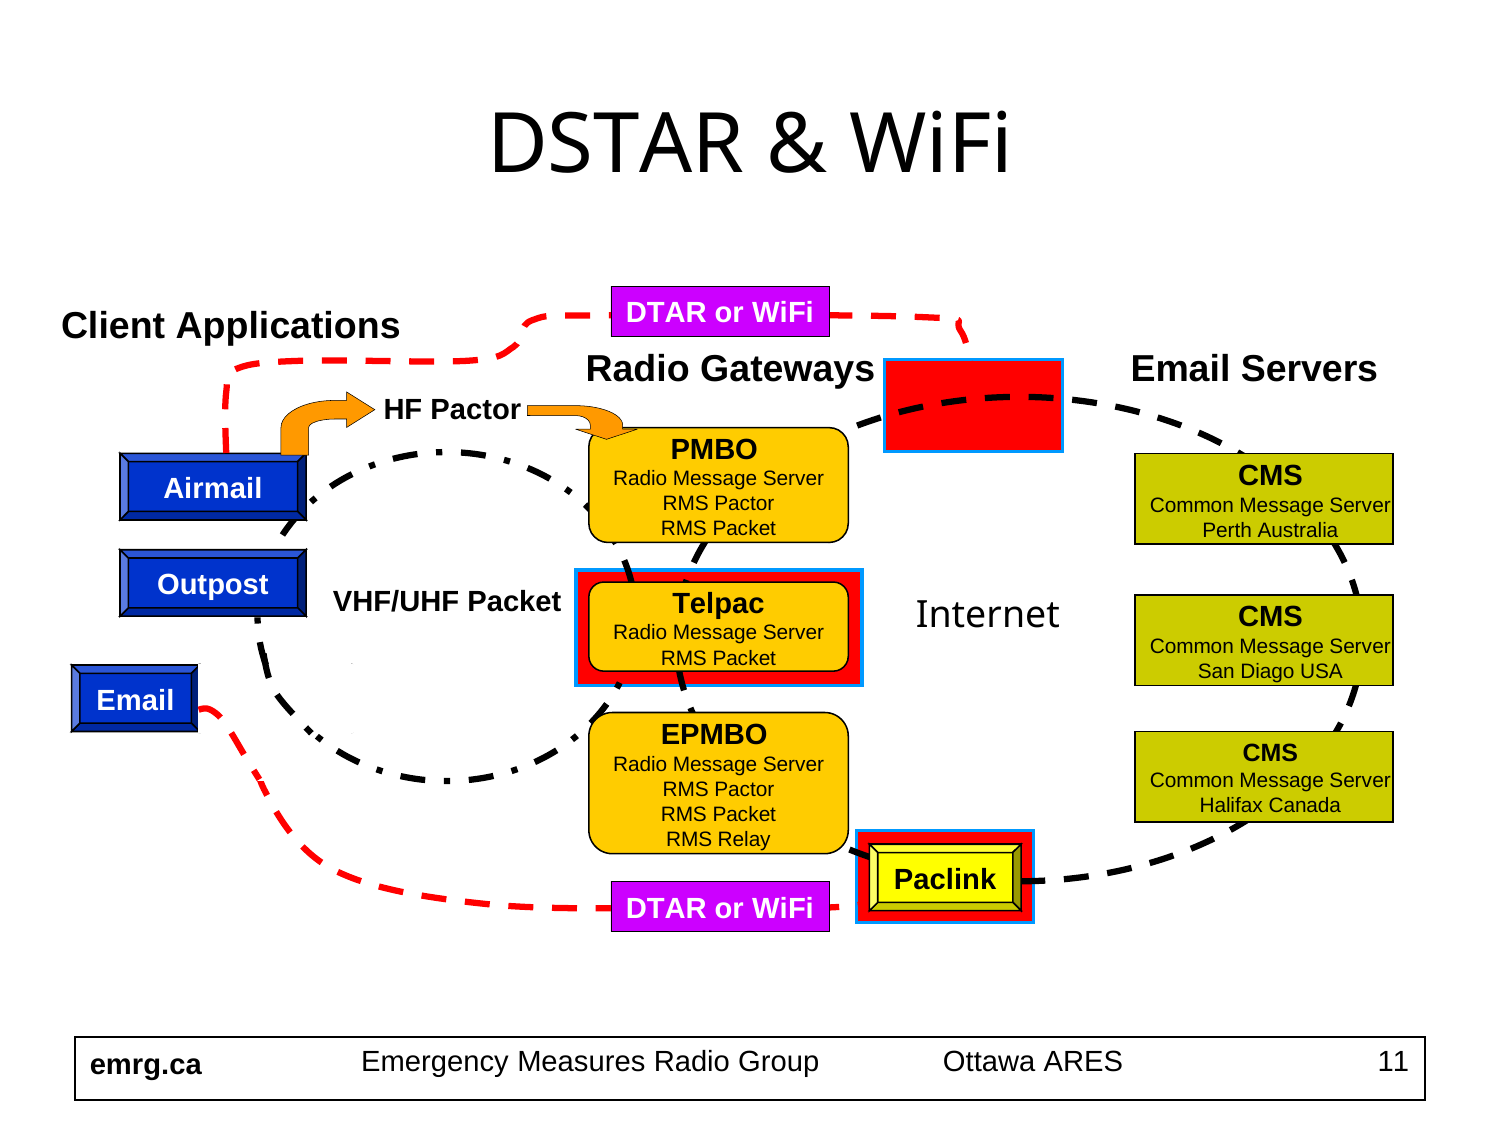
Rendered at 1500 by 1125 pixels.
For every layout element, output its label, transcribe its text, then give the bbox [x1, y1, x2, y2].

text_box Station 2 [121, 549, 305, 559]
text_box Email Servers [1062, 336, 1447, 398]
text_box DTAR or WiFi [610, 286, 829, 337]
text_box [527, 405, 638, 440]
text_box [589, 570, 627, 591]
text_box AGWPE [121, 453, 302, 462]
text_box CMS Common Message Server Perth Australia [1135, 453, 1393, 544]
text_box DSTAR & WiFi [75, 45, 1426, 233]
text_box Telpac Radio Message Server RMS Packet [588, 582, 849, 672]
text_box CMS Common Message Server San Diago USA [1135, 594, 1393, 686]
text_box [856, 856, 1034, 923]
text_box [856, 830, 1034, 878]
text_box Paclink [878, 853, 1012, 902]
text_box AGWPE [871, 844, 1020, 853]
text_box Airmail [129, 462, 297, 511]
text_box HF Pactor [368, 382, 537, 433]
text_box DTAR or WiFi [610, 881, 829, 932]
text_box VHF/UHF Packet [305, 539, 589, 626]
text_box Outpost [129, 559, 297, 607]
text_box [199, 665, 352, 781]
text_box [884, 359, 1063, 452]
text_box [632, 570, 862, 686]
text_box PMBO Radio Message Server RMS Pactor RMS Packet [588, 427, 849, 543]
text_box EPMBO Radio Message Server RMS Pactor RMS Packet RMS Relay [588, 712, 849, 854]
text_box Client Applications [38, 293, 424, 354]
text_box CMS Common Message Server Halifax Canada [1135, 731, 1393, 823]
text_box Email [80, 674, 191, 723]
text_box [576, 626, 679, 686]
text_box Radio Gateways [538, 336, 923, 398]
text_box Internet [901, 581, 1076, 643]
text_box VA3OCE@winlink.org VA3OCE - DEMO2 VA3OCE [73, 665, 198, 674]
text_box [280, 391, 375, 456]
